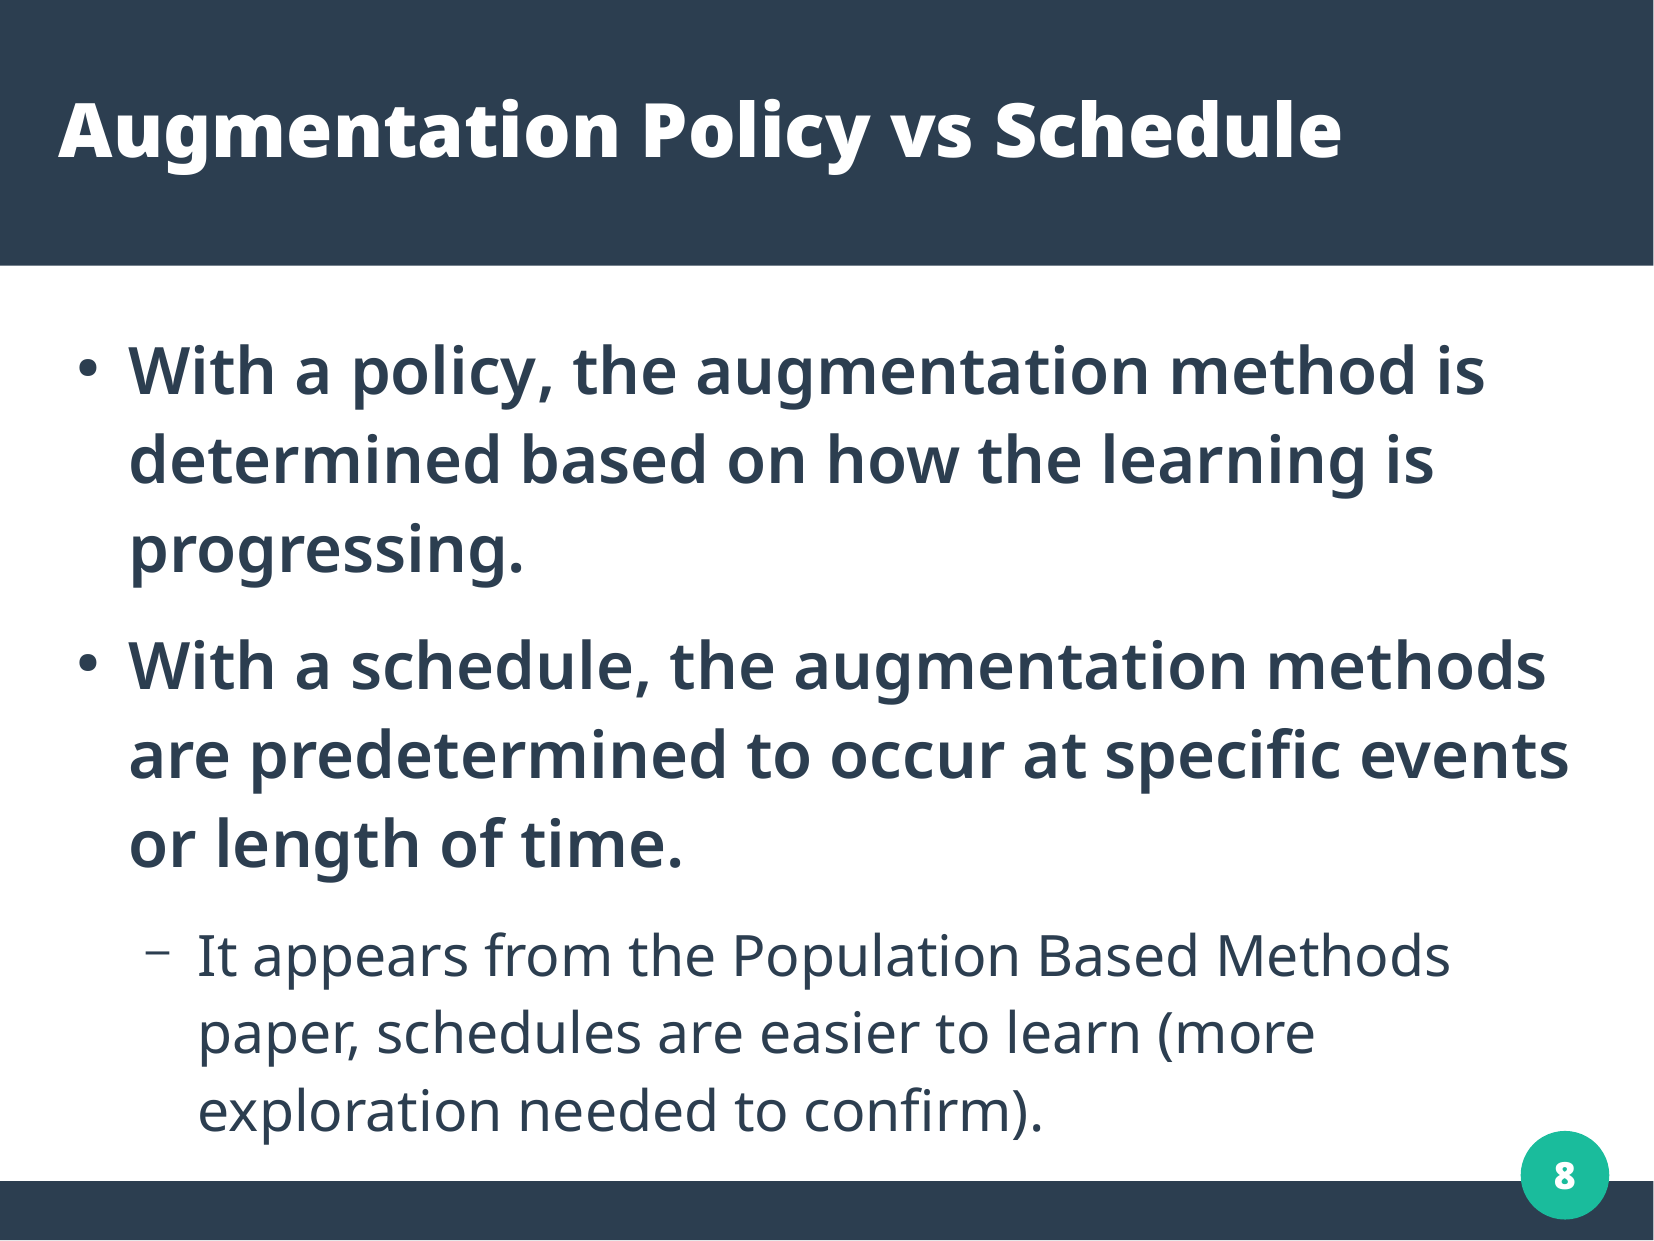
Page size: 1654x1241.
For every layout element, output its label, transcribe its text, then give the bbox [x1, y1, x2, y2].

list With a policy, the augmentation method is determined based on how the learning is progressing. With a schedule, the augmentation methods are predetermined to occur at specific events or length of time. It appears from the Population Based Methods paper, schedules are easier to learn (more exploration needed to confirm). [59, 324, 1595, 1152]
title Augmentation Policy vs Schedule [59, 49, 1595, 207]
